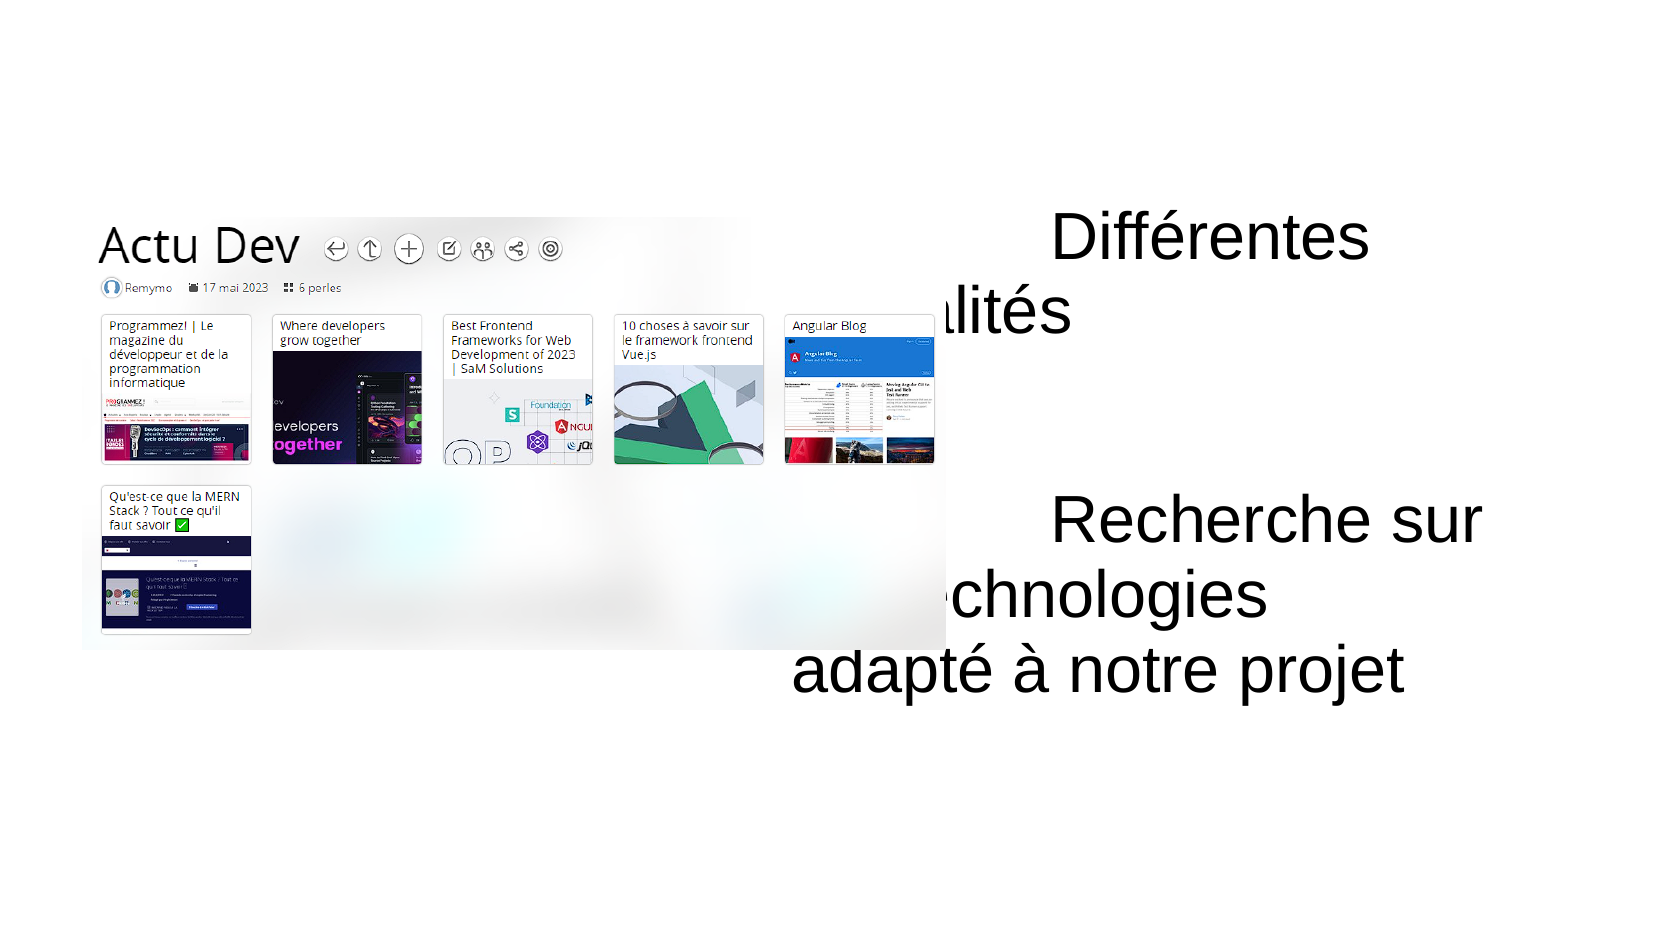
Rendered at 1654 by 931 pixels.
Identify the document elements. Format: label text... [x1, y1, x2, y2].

picture [82, 217, 946, 650]
list Différentes actualités Recherche sur les technologies adapté à notre projet [82, 198, 1571, 739]
